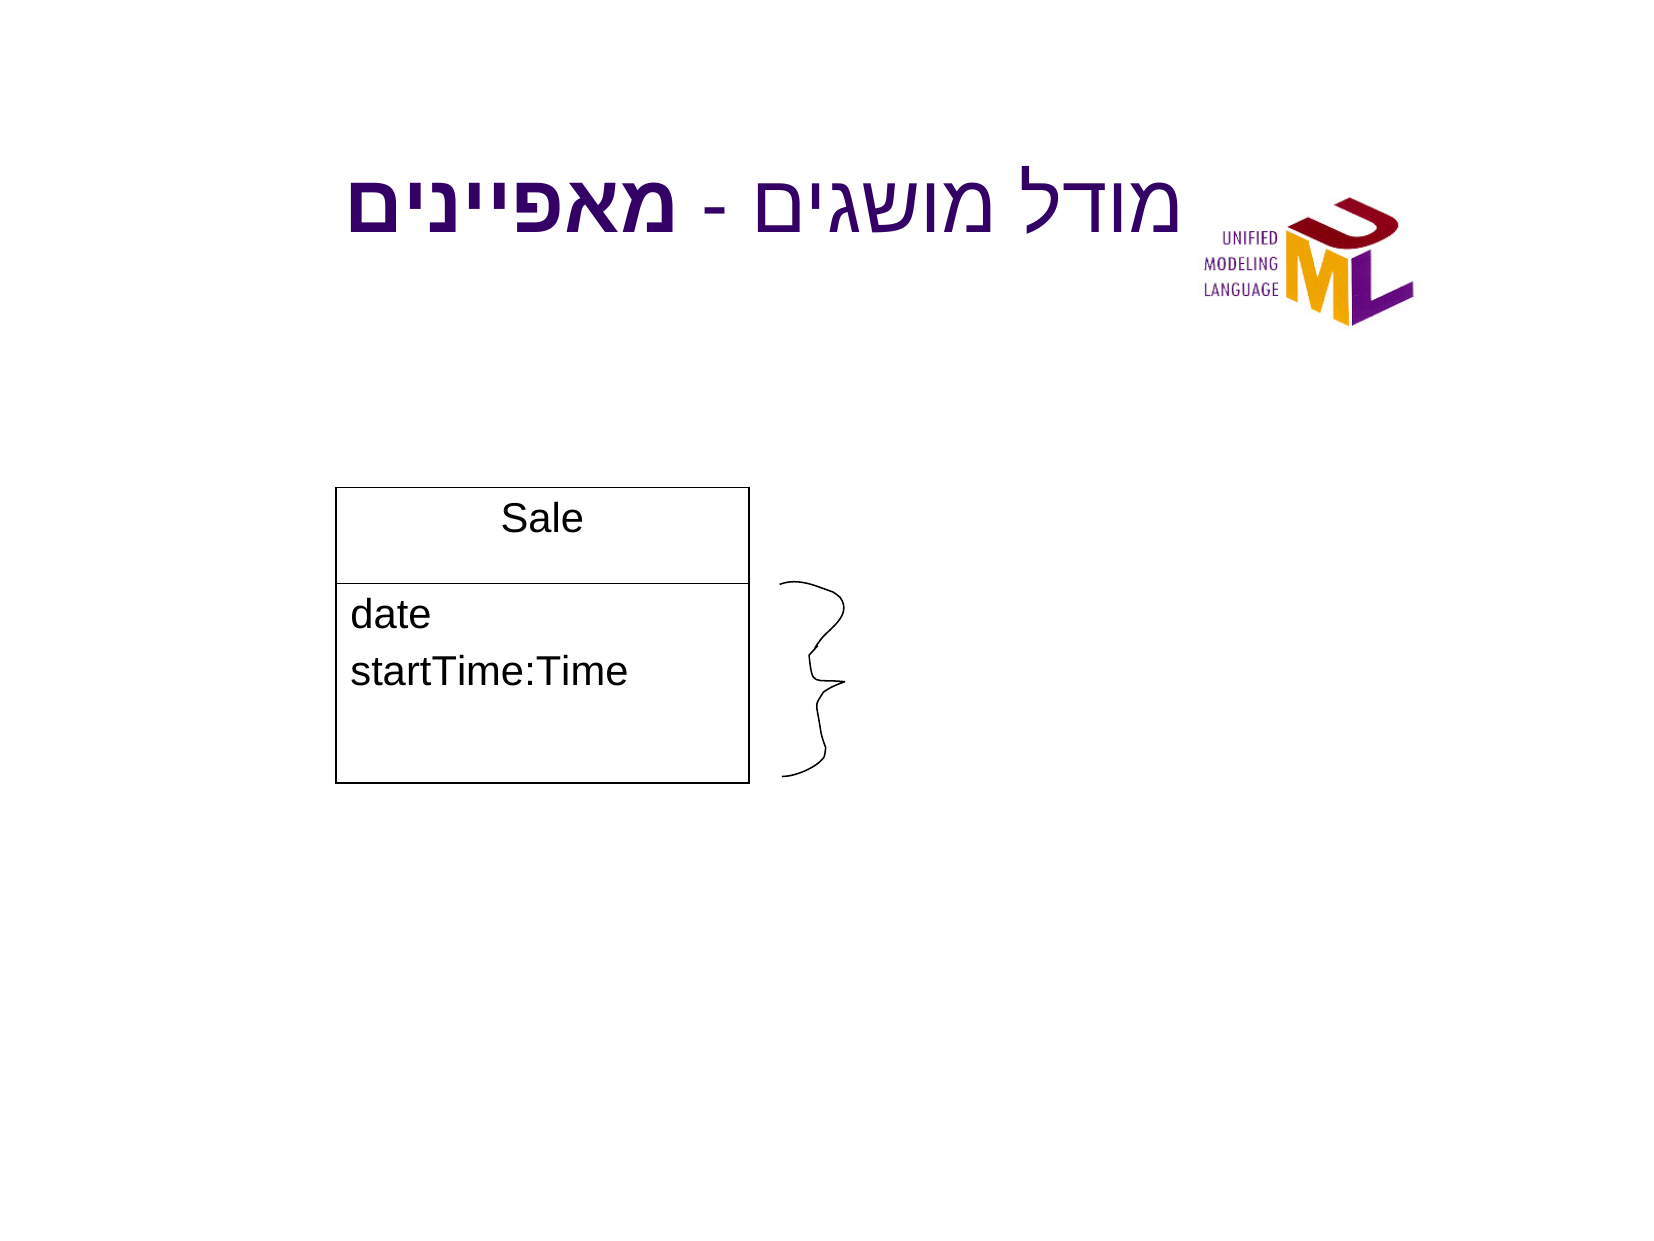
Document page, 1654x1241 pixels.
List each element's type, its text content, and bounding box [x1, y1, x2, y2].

title מודל מושגים - מאפיינים [82, 22, 1447, 257]
table_cell date startTime:Time [337, 584, 748, 782]
table_header Sale [337, 488, 748, 583]
picture [1198, 257, 1429, 334]
